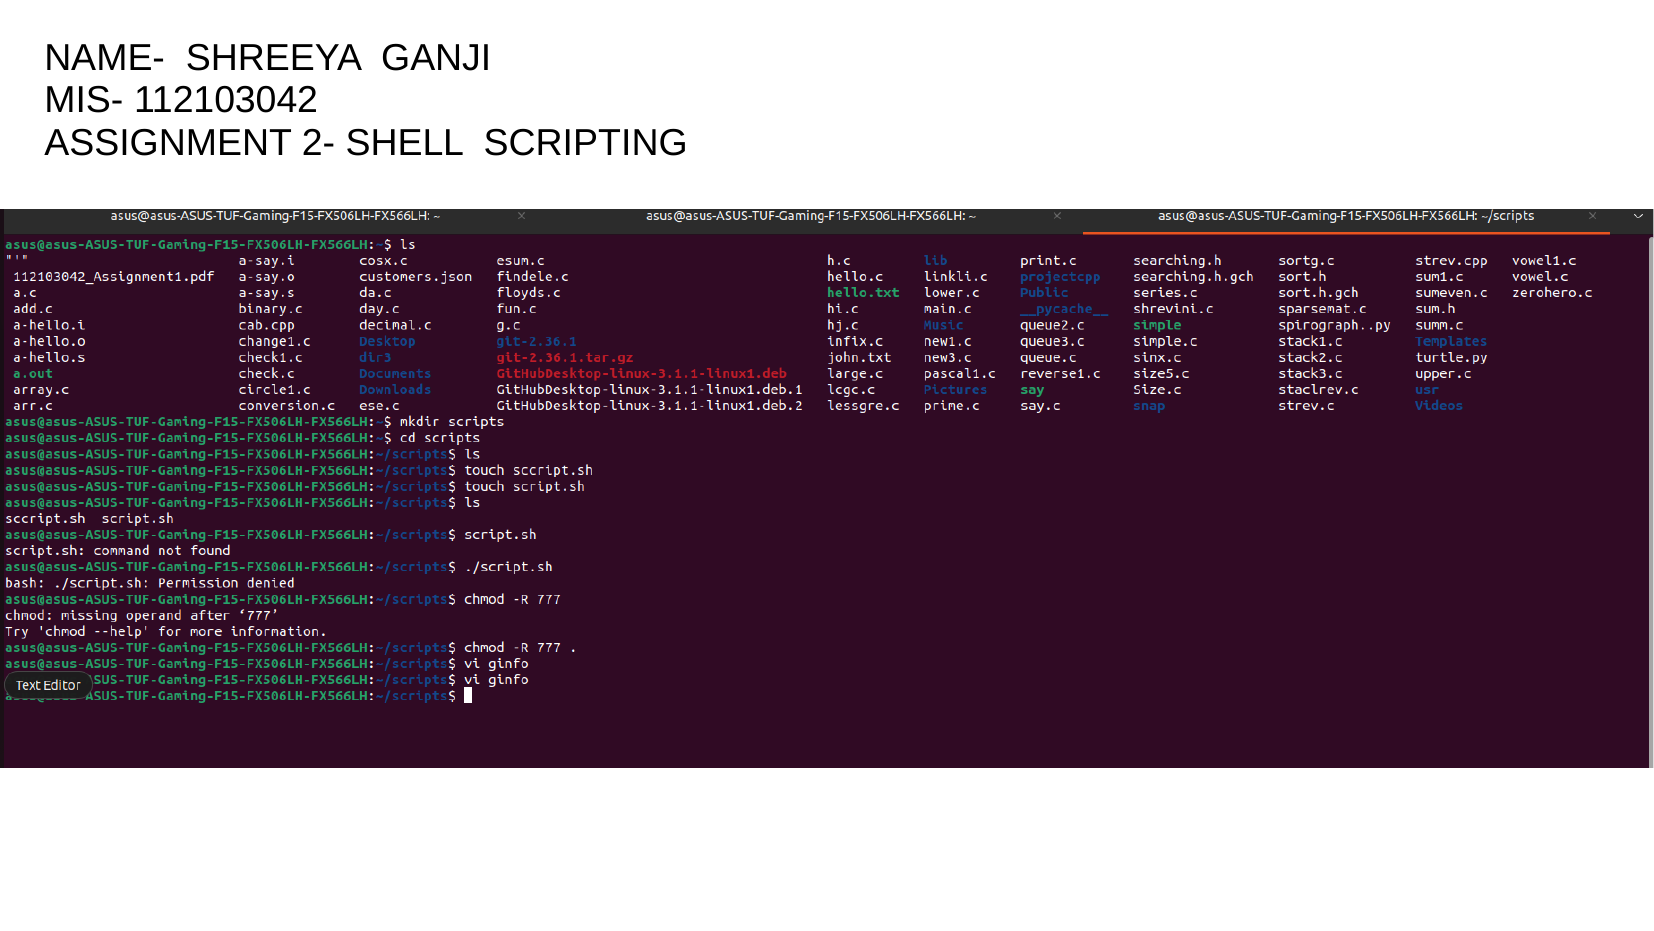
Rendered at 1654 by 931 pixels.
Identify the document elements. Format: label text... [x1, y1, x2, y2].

text_box NAME- SHREEYA GANJI MIS- 112103042 ASSIGNMENT 2- SHELL SCRIPTING [29, 29, 1063, 171]
picture [0, 209, 1654, 768]
